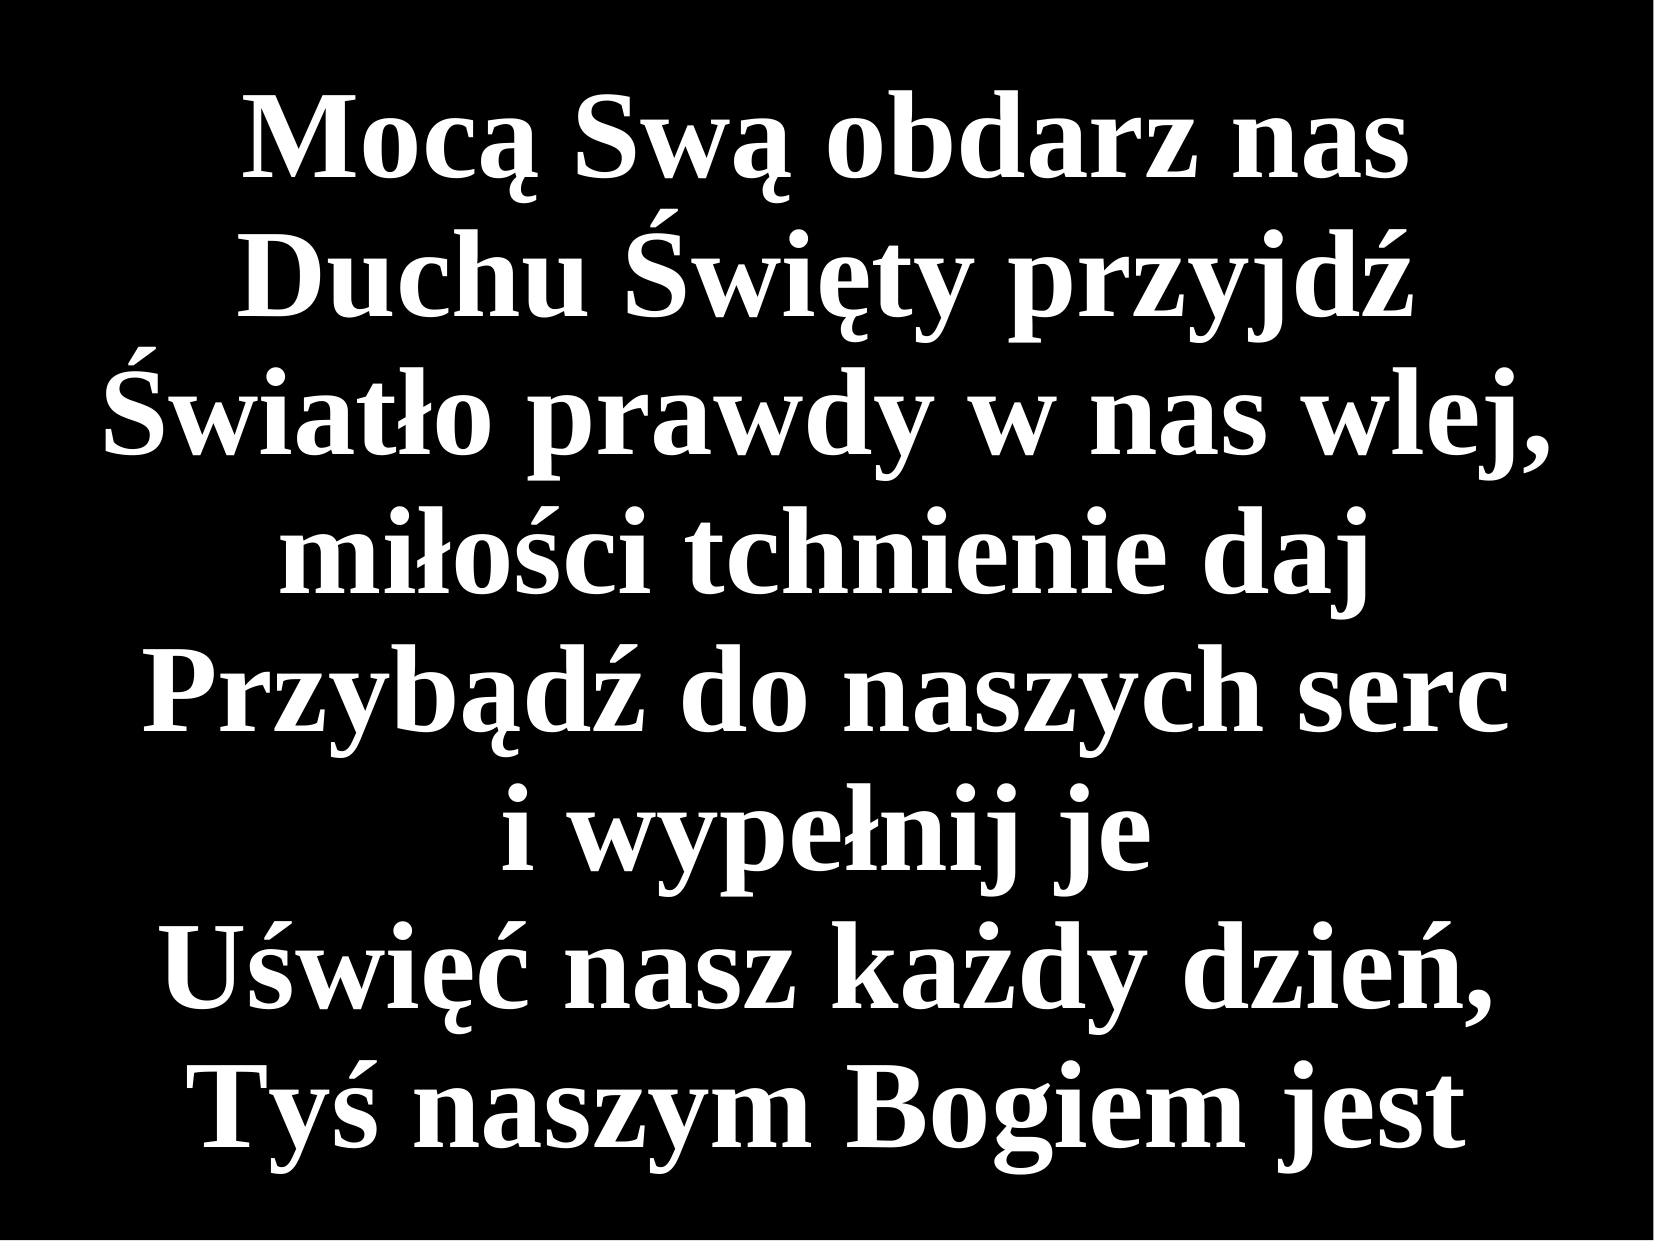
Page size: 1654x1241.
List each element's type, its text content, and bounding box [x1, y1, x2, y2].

title Mocą Swą obdarz nas Duchu Święty przyjdź Światło prawdy w nas wlej, miłości tchnienie daj Przybądź do naszych serc i wypełnij je Uświęć nasz każdy dzień, Tyś naszym Bogiem jest [0, 0, 1654, 1241]
